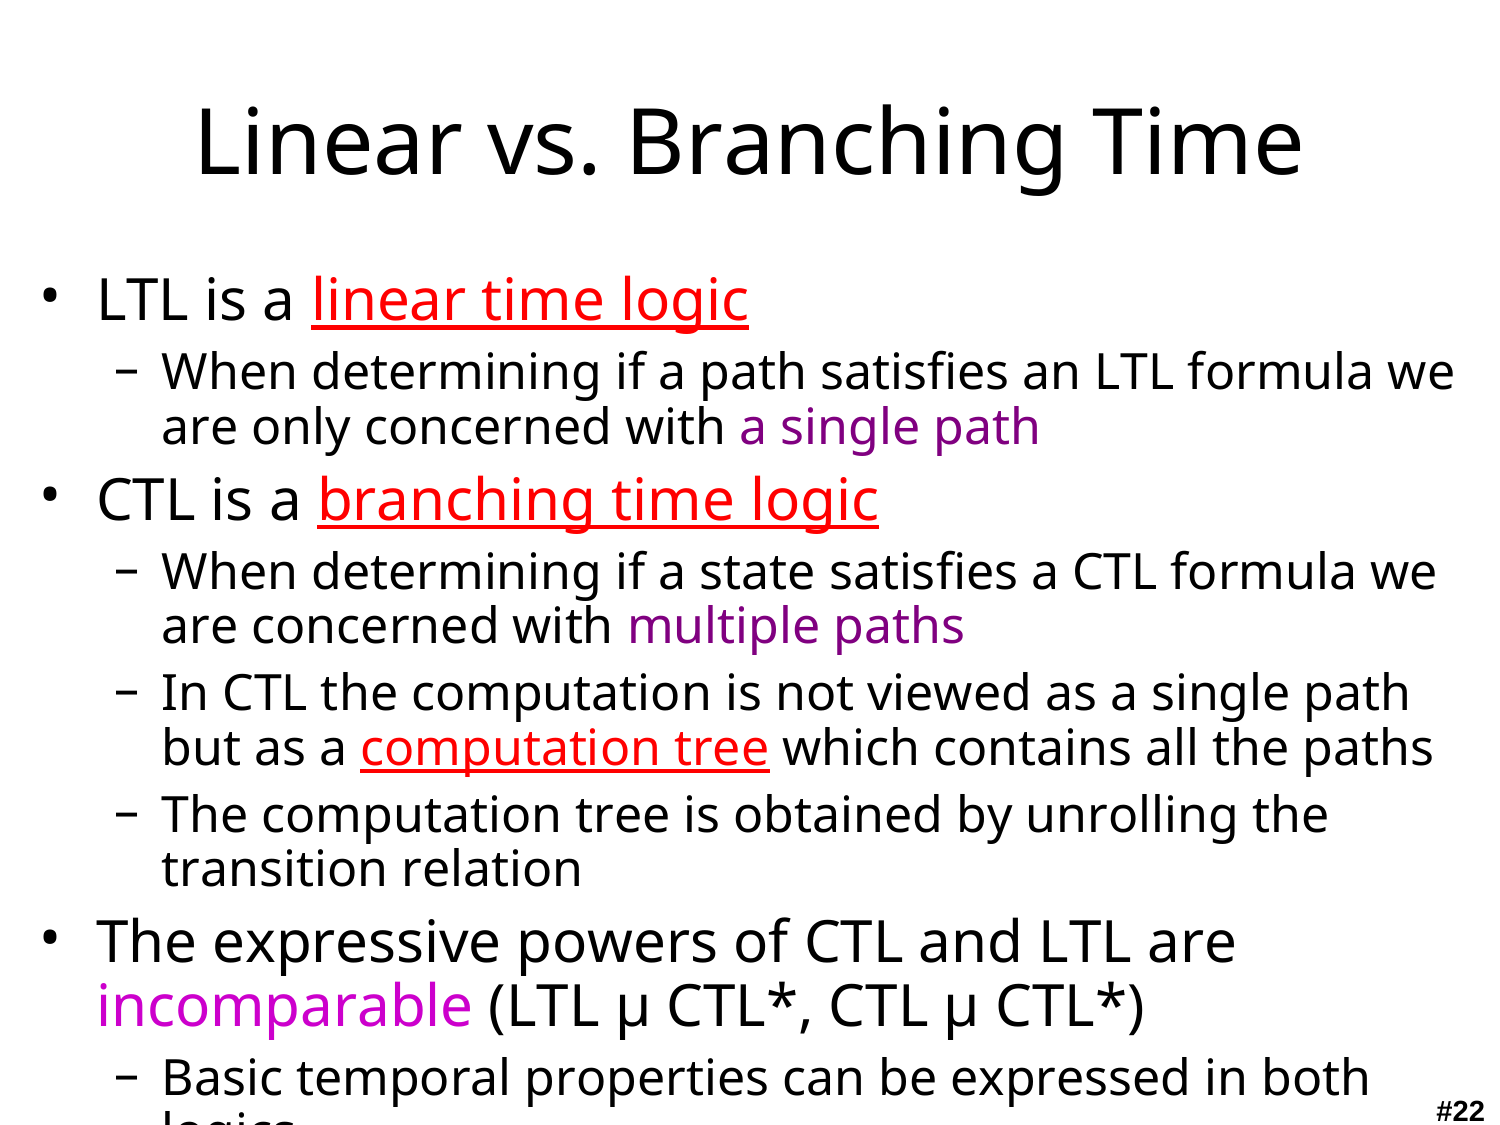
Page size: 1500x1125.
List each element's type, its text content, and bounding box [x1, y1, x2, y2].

list LTL is a linear time logic When determining if a path satisfies an LTL formula we are only concerned with a single path CTL is a branching time logic When determining if a state satisfies a CTL formula we are concerned with multiple paths In CTL the computation is not viewed as a single path but as a computation tree which contains all the paths The computation tree is obtained by unrolling the transition relation The expressive powers of CTL and LTL are incomparable (LTL µ CTL*, CTL µ CTL*) Basic temporal properties can be expressed in both logics Not in this lecture, sorry! (Take a class on Modal Logics) [24, 262, 1476, 1101]
title Linear vs. Branching Time [24, 45, 1476, 233]
